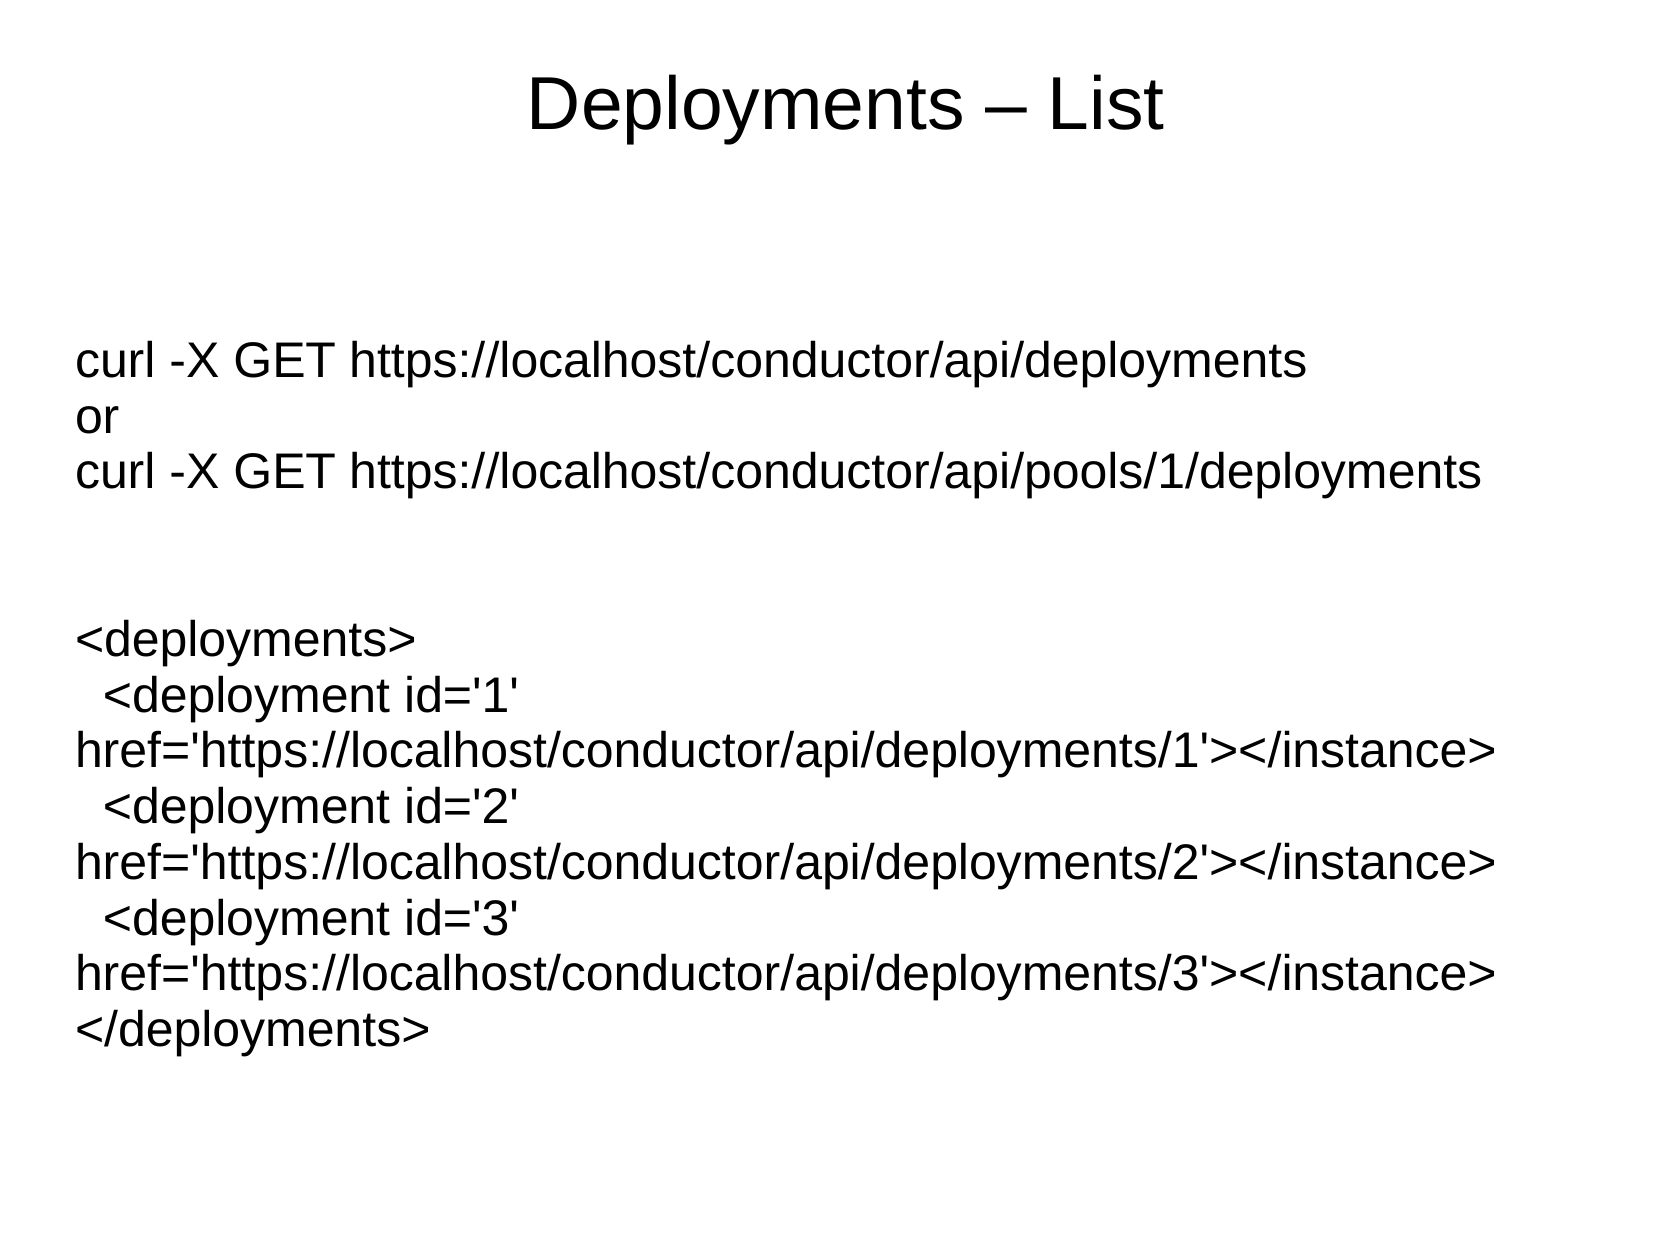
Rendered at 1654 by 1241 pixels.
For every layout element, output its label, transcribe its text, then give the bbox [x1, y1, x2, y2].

title Deployments – List [101, 0, 1591, 208]
subtitle curl -X GET https://localhost/conductor/api/deployments or curl -X GET https://localhost/conductor/api/pools/1/deployments <deployments> <deployment id='1' href='https://localhost/conductor/api/deployments/1'></instance> <deployment id='2' href='https://localhost/conductor/api/deployments/2'></instance> <deployment id='3' href='https://localhost/conductor/api/deployments/3'></instance> </deployments> [75, 332, 1636, 1169]
